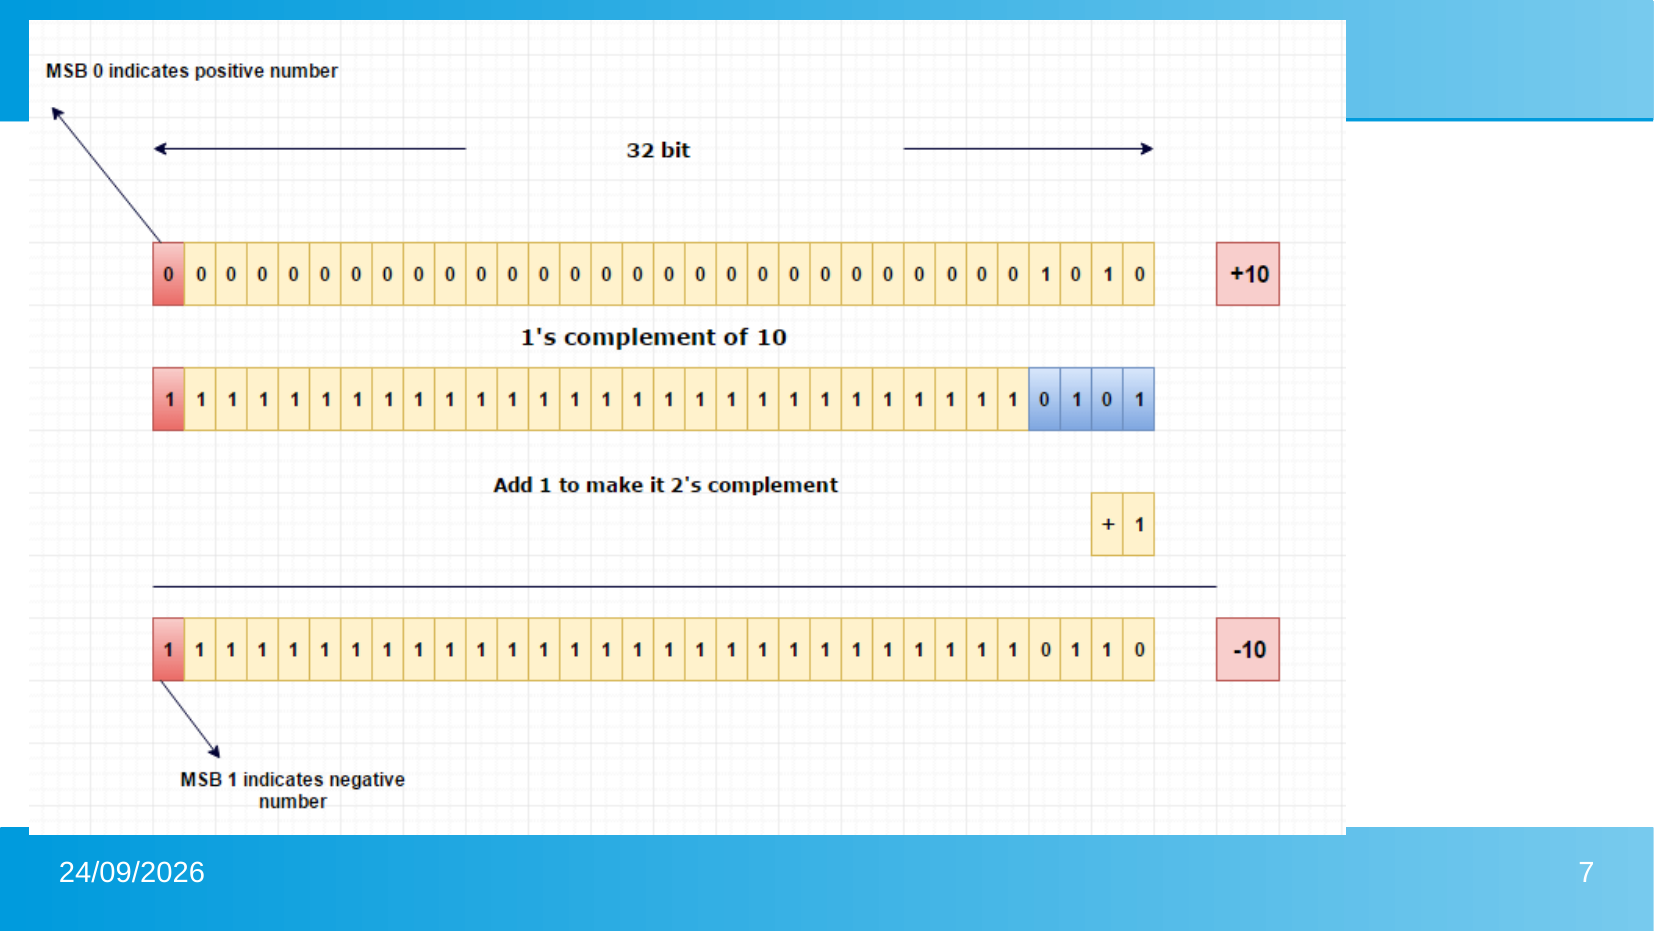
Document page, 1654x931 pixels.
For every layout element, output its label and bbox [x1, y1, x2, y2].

picture [29, 20, 1346, 835]
